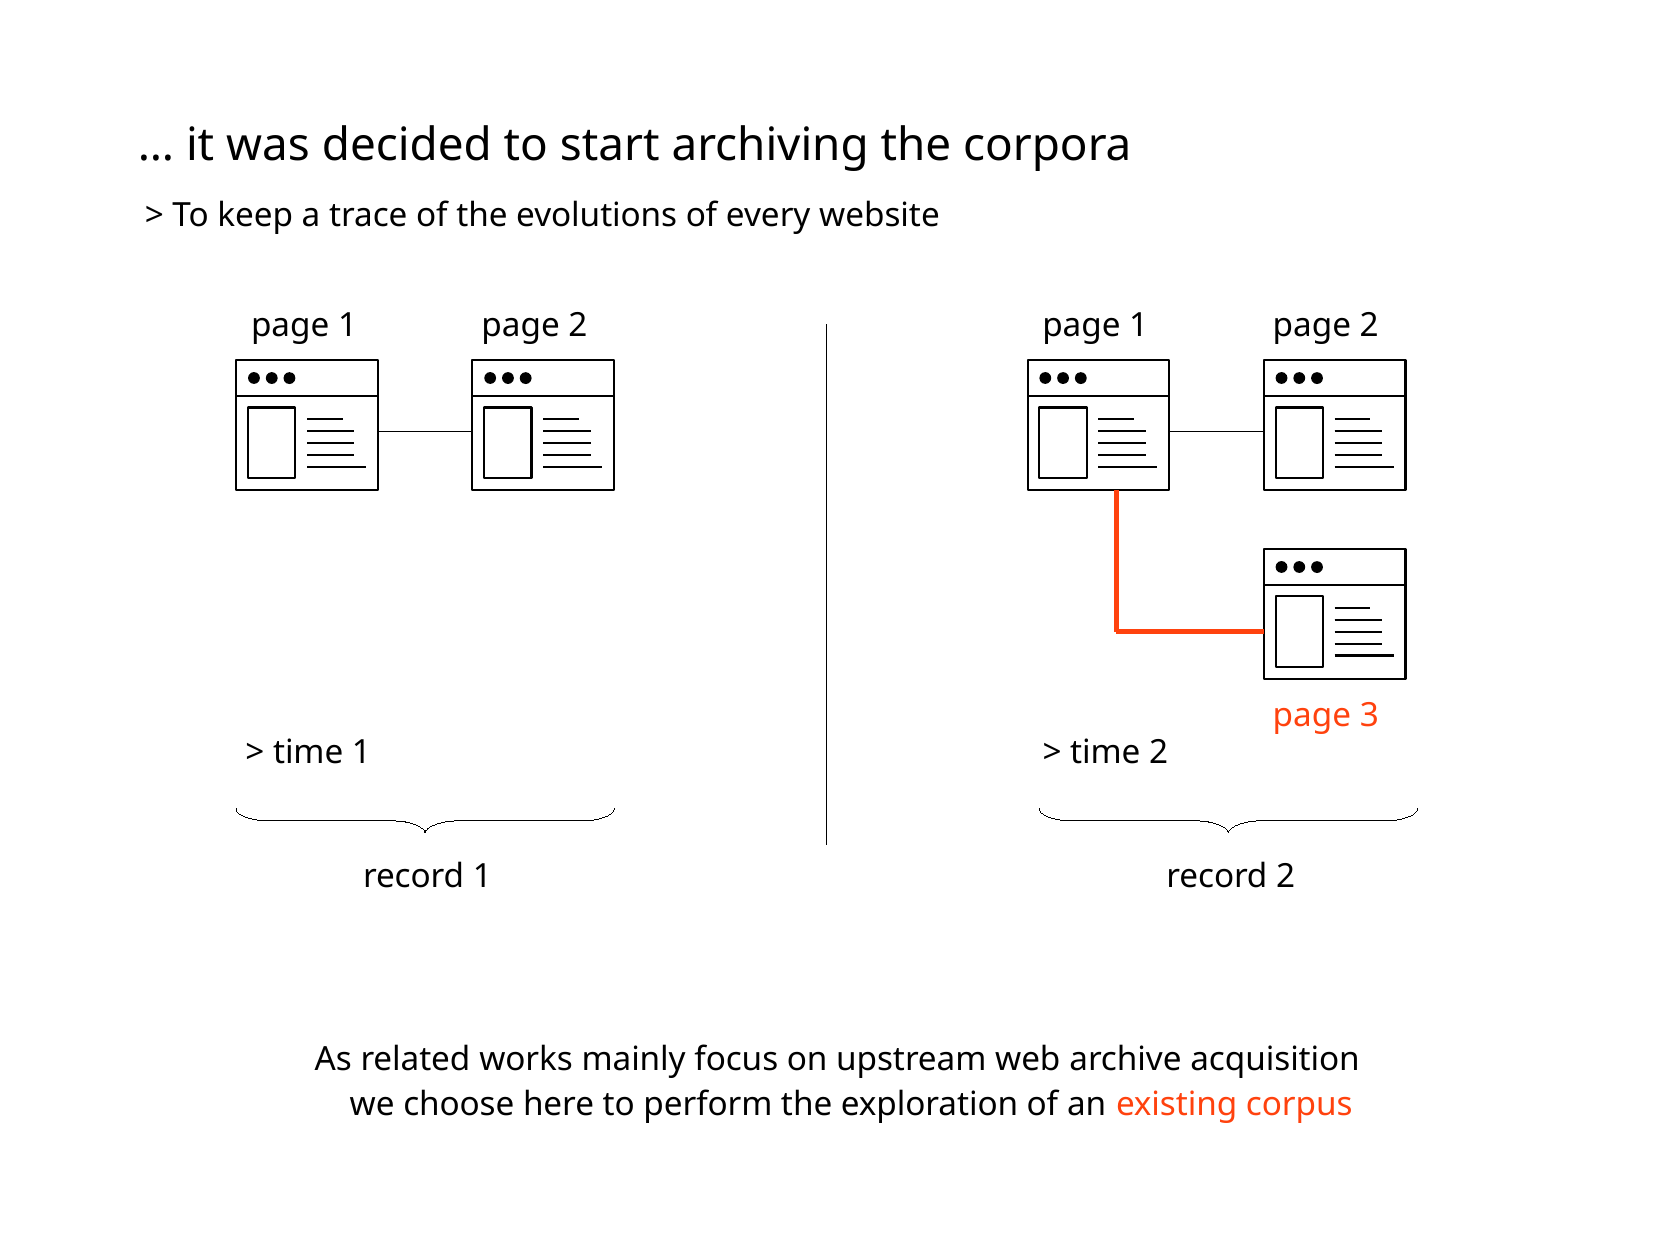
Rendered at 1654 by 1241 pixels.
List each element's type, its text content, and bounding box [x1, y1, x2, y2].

text_box > To keep a trace of the evolutions of every website [130, 183, 940, 238]
text_box page 1 [236, 294, 368, 349]
text_box [472, 360, 615, 491]
text_box page 1 [1027, 294, 1159, 349]
text_box record 2 [1151, 844, 1307, 899]
text_box page 2 [466, 294, 601, 349]
text_box As related works mainly focus on upstream web archive acquisition we choose here to perform the exploration of an existing corpus [299, 1027, 1354, 1122]
text_box page 2 [1257, 294, 1392, 349]
text_box [1263, 585, 1406, 680]
text_box [1027, 360, 1170, 491]
text_box > time 1 [230, 720, 377, 775]
text_box > time 2 [1027, 720, 1178, 775]
text_box page 3 [1257, 683, 1393, 739]
text_box [1263, 360, 1406, 395]
text_box record 1 [348, 844, 501, 899]
text_box [236, 360, 378, 395]
text_box [1263, 396, 1406, 491]
text_box [236, 397, 378, 491]
text_box … it was decided to start archiving the corpora [123, 118, 1193, 233]
text_box [1263, 549, 1406, 584]
